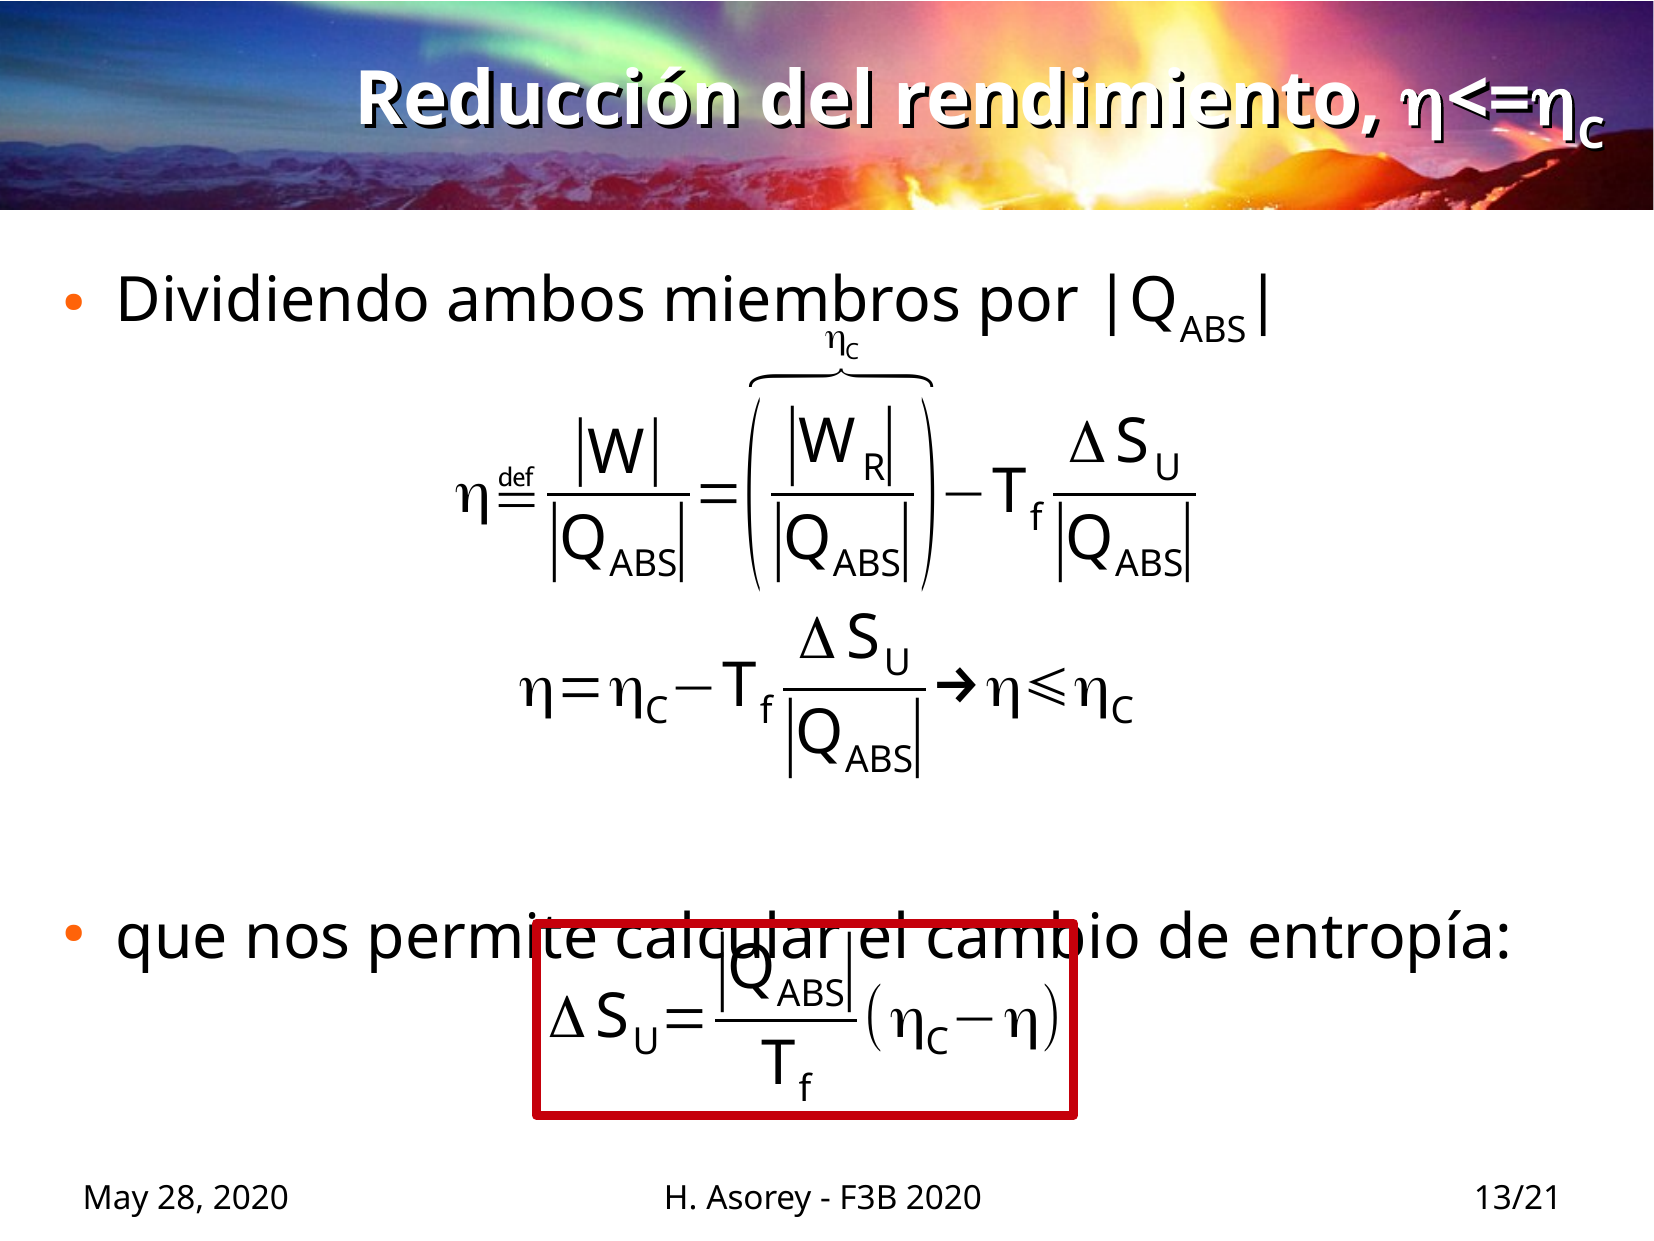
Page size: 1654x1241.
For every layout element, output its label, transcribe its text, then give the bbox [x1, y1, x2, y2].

title Reducción del rendimiento, h<=hC [45, 15, 1606, 191]
picture [0, 1, 1654, 210]
chart [541, 928, 1069, 1111]
list Dividiendo ambos miembros por |QABS| que nos permite calcular el cambio de entropía: [45, 255, 1606, 1156]
chart [447, 330, 1206, 781]
